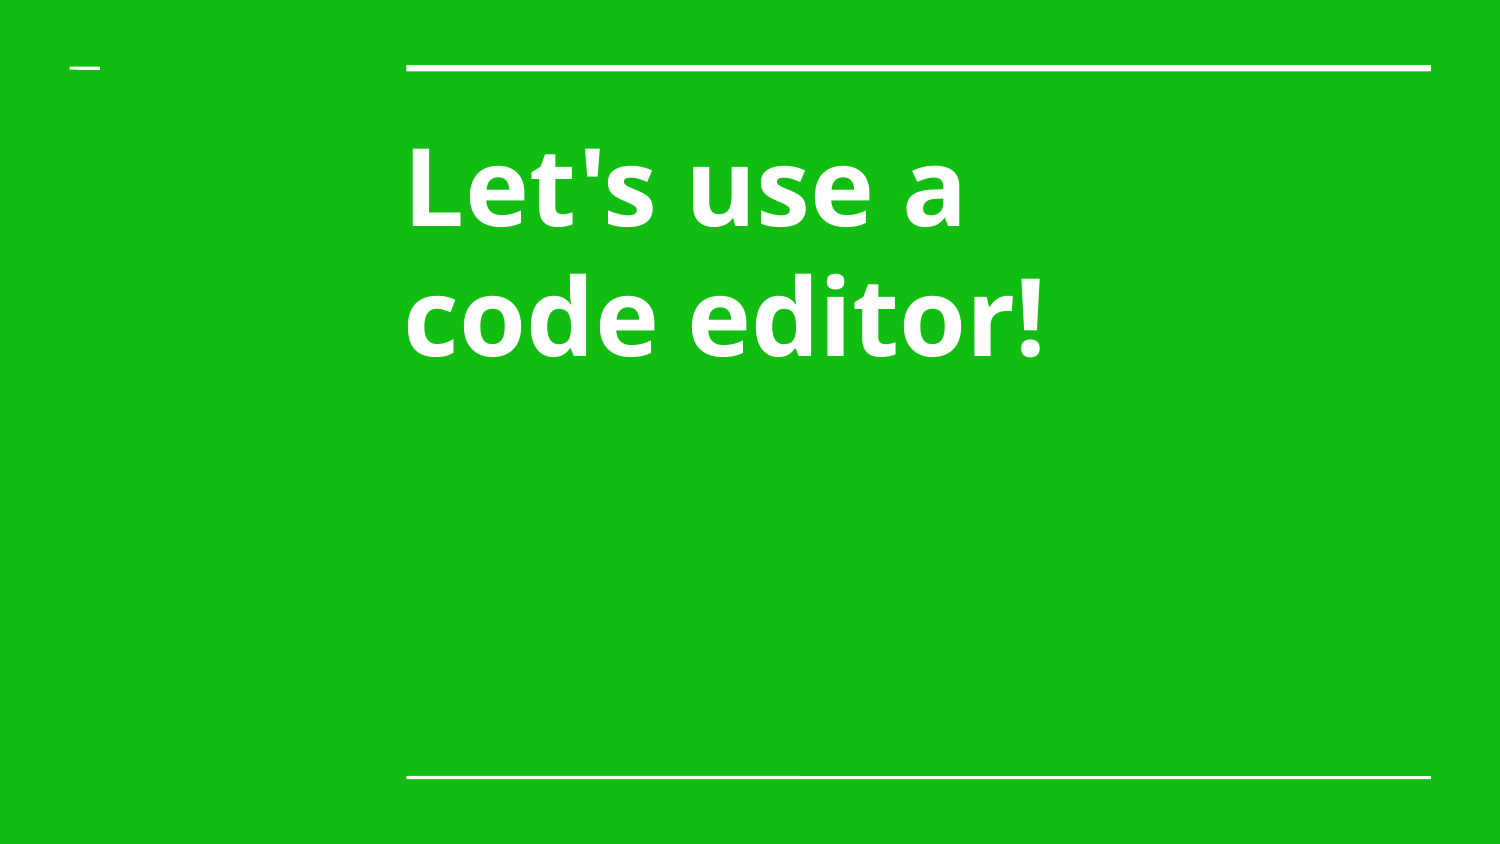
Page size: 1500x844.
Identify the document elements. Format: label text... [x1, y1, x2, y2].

title Let's use a code editor! [389, 103, 1428, 396]
